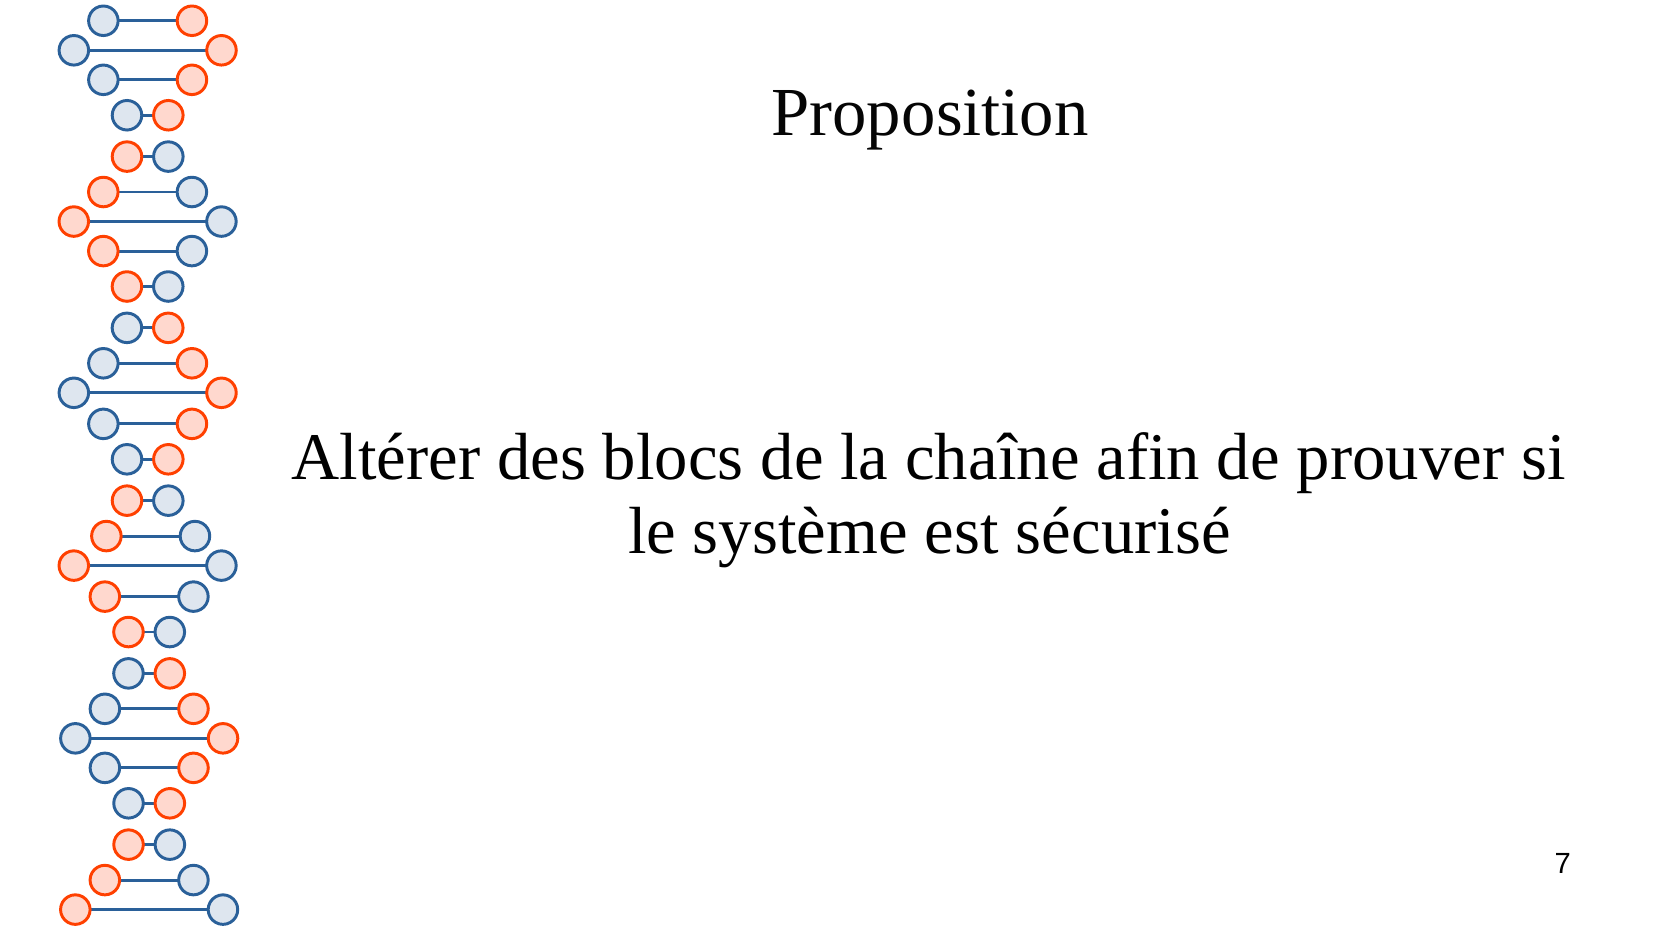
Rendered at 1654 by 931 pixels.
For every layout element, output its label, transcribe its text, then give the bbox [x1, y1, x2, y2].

title Proposition [265, 35, 1595, 189]
subtitle Altérer des blocs de la chaîne afin de prouver si le système est sécurisé [265, 224, 1595, 764]
